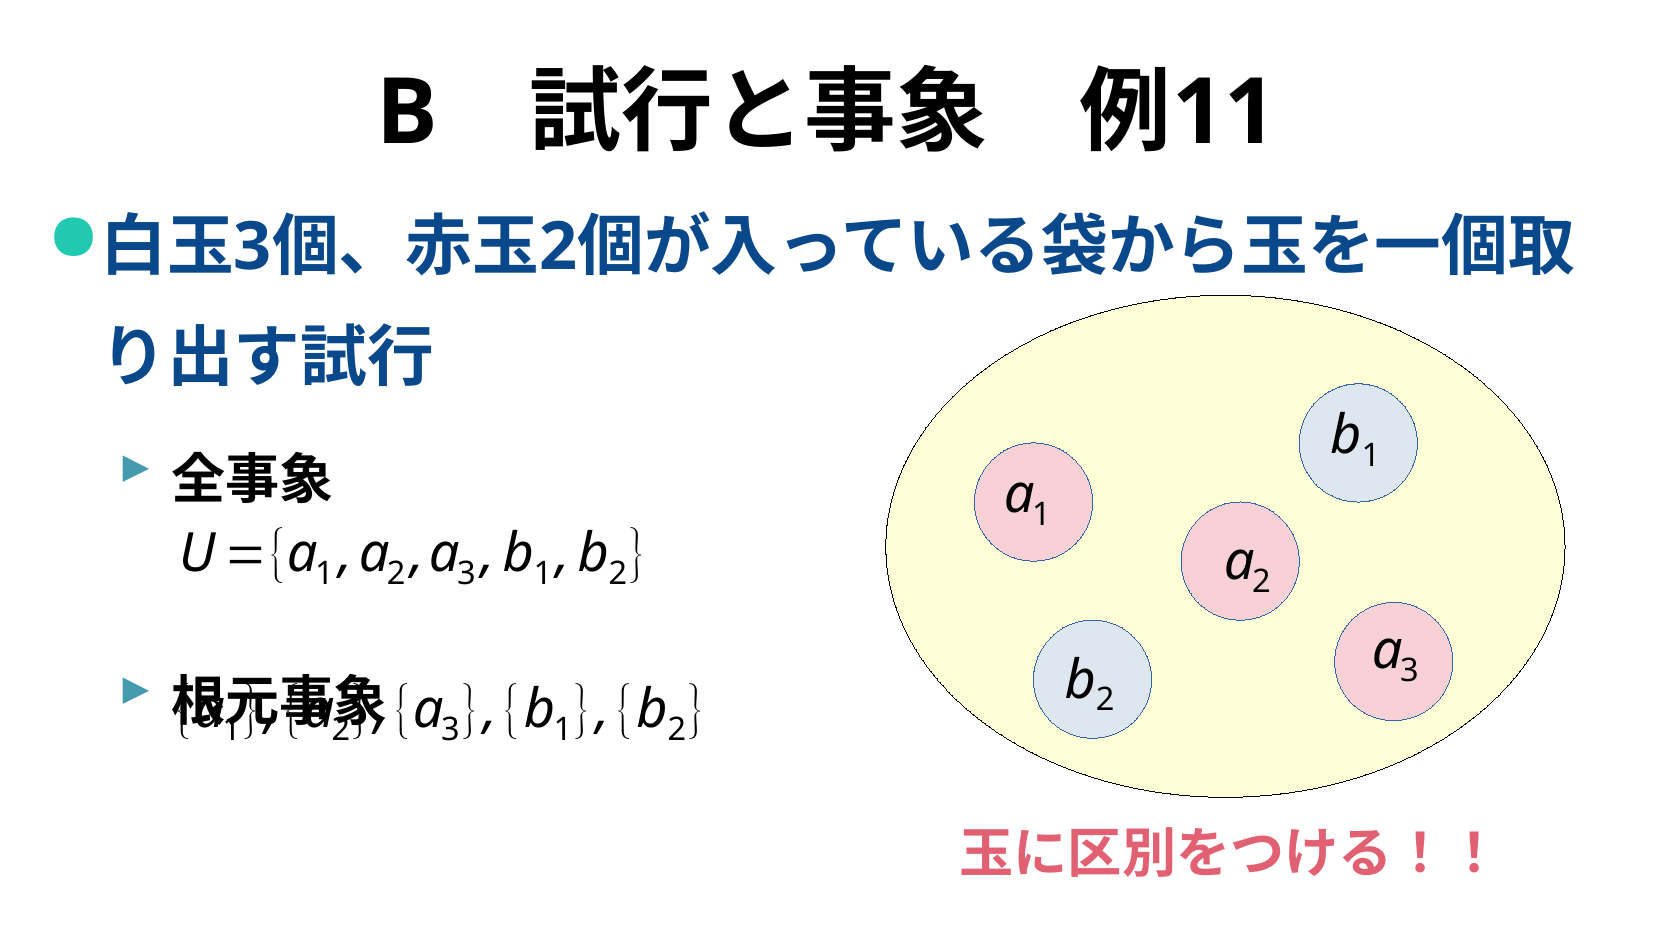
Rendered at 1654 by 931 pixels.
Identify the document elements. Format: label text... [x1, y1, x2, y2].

list 白玉3個、赤玉2個が入っている袋から玉を一個取り出す試行 全事象 根元事象 [29, 177, 1625, 848]
chart [1328, 405, 1379, 473]
chart [1062, 649, 1113, 717]
chart [177, 523, 650, 591]
text_box [885, 295, 1566, 790]
title B 試行と事象 例11 [29, 29, 1625, 177]
text_box 玉に区別をつける！！ [944, 790, 1536, 899]
chart [1223, 531, 1270, 599]
chart [1003, 464, 1050, 532]
chart [1371, 620, 1418, 688]
chart [175, 679, 709, 747]
